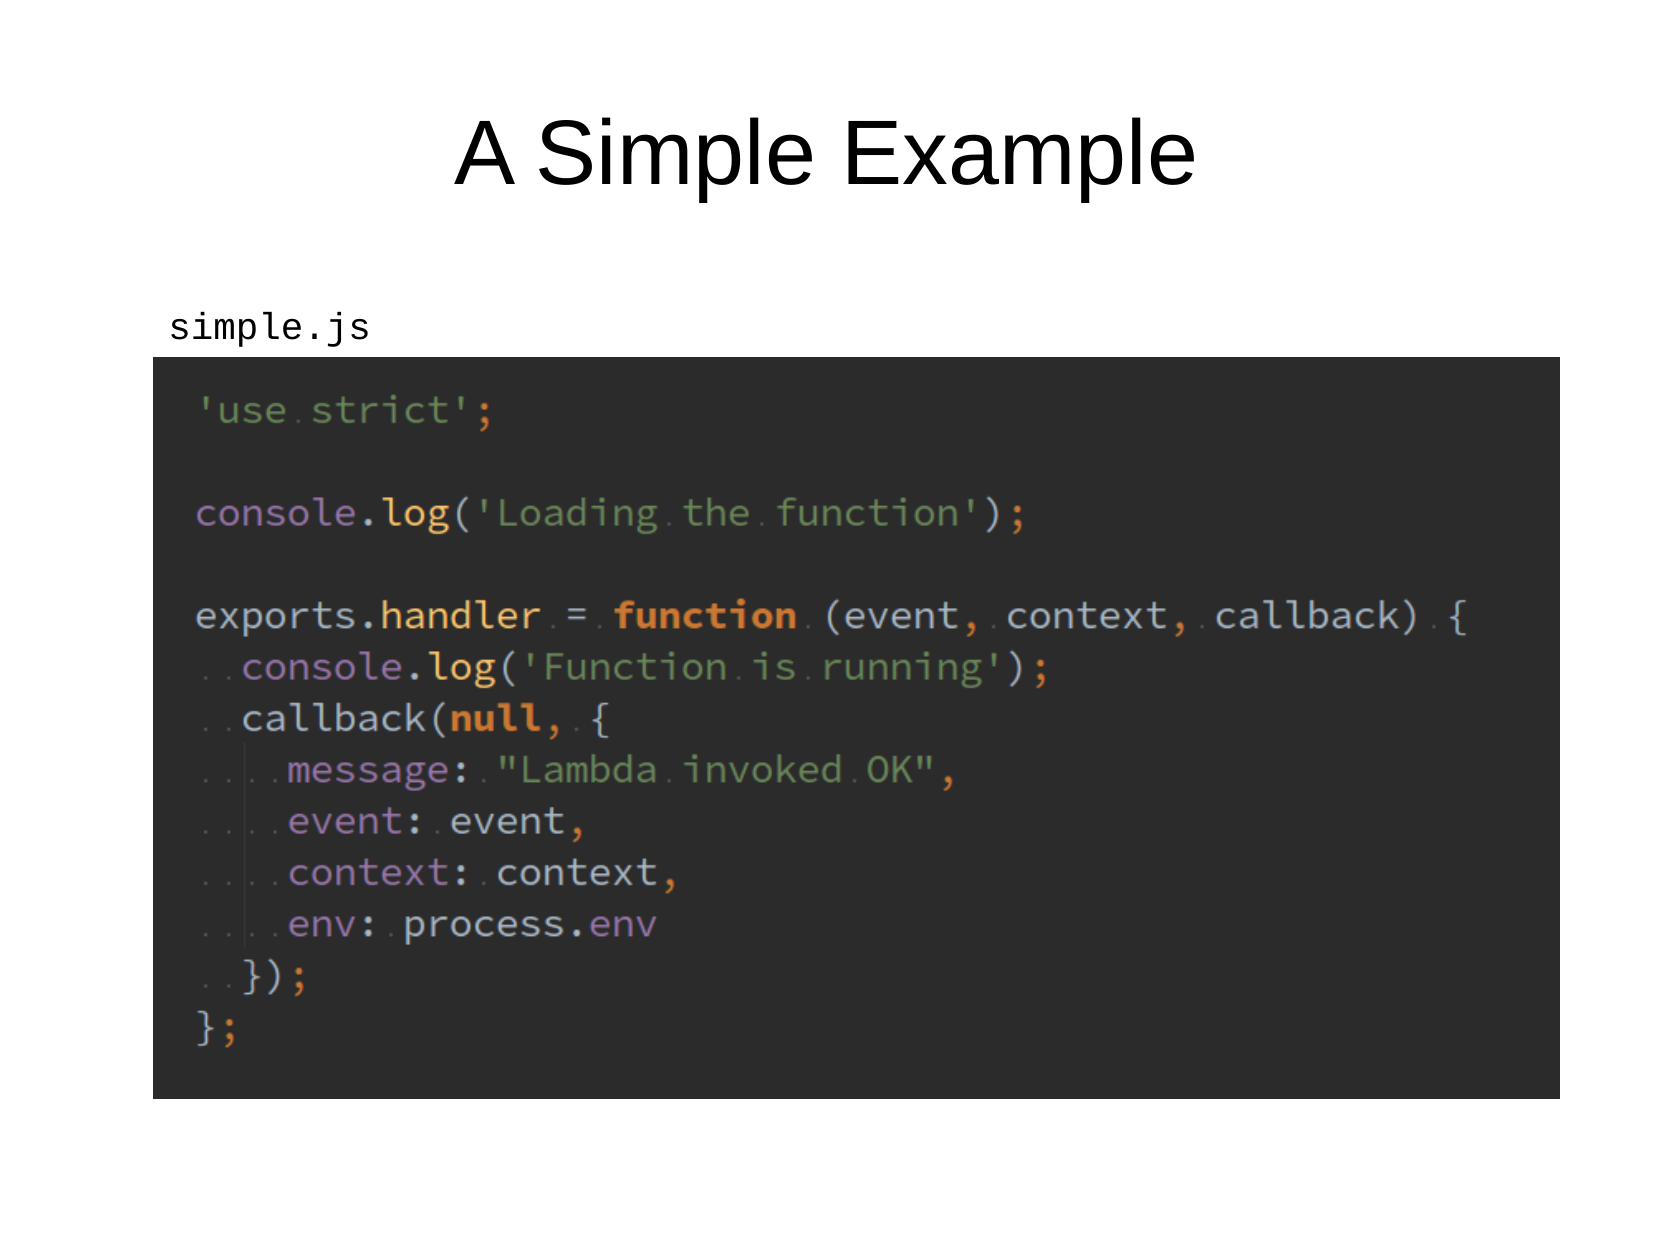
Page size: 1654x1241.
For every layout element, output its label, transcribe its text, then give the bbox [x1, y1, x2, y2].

text_box simple.js [153, 300, 1524, 359]
picture [153, 357, 1560, 1099]
title A Simple Example [82, 49, 1571, 257]
